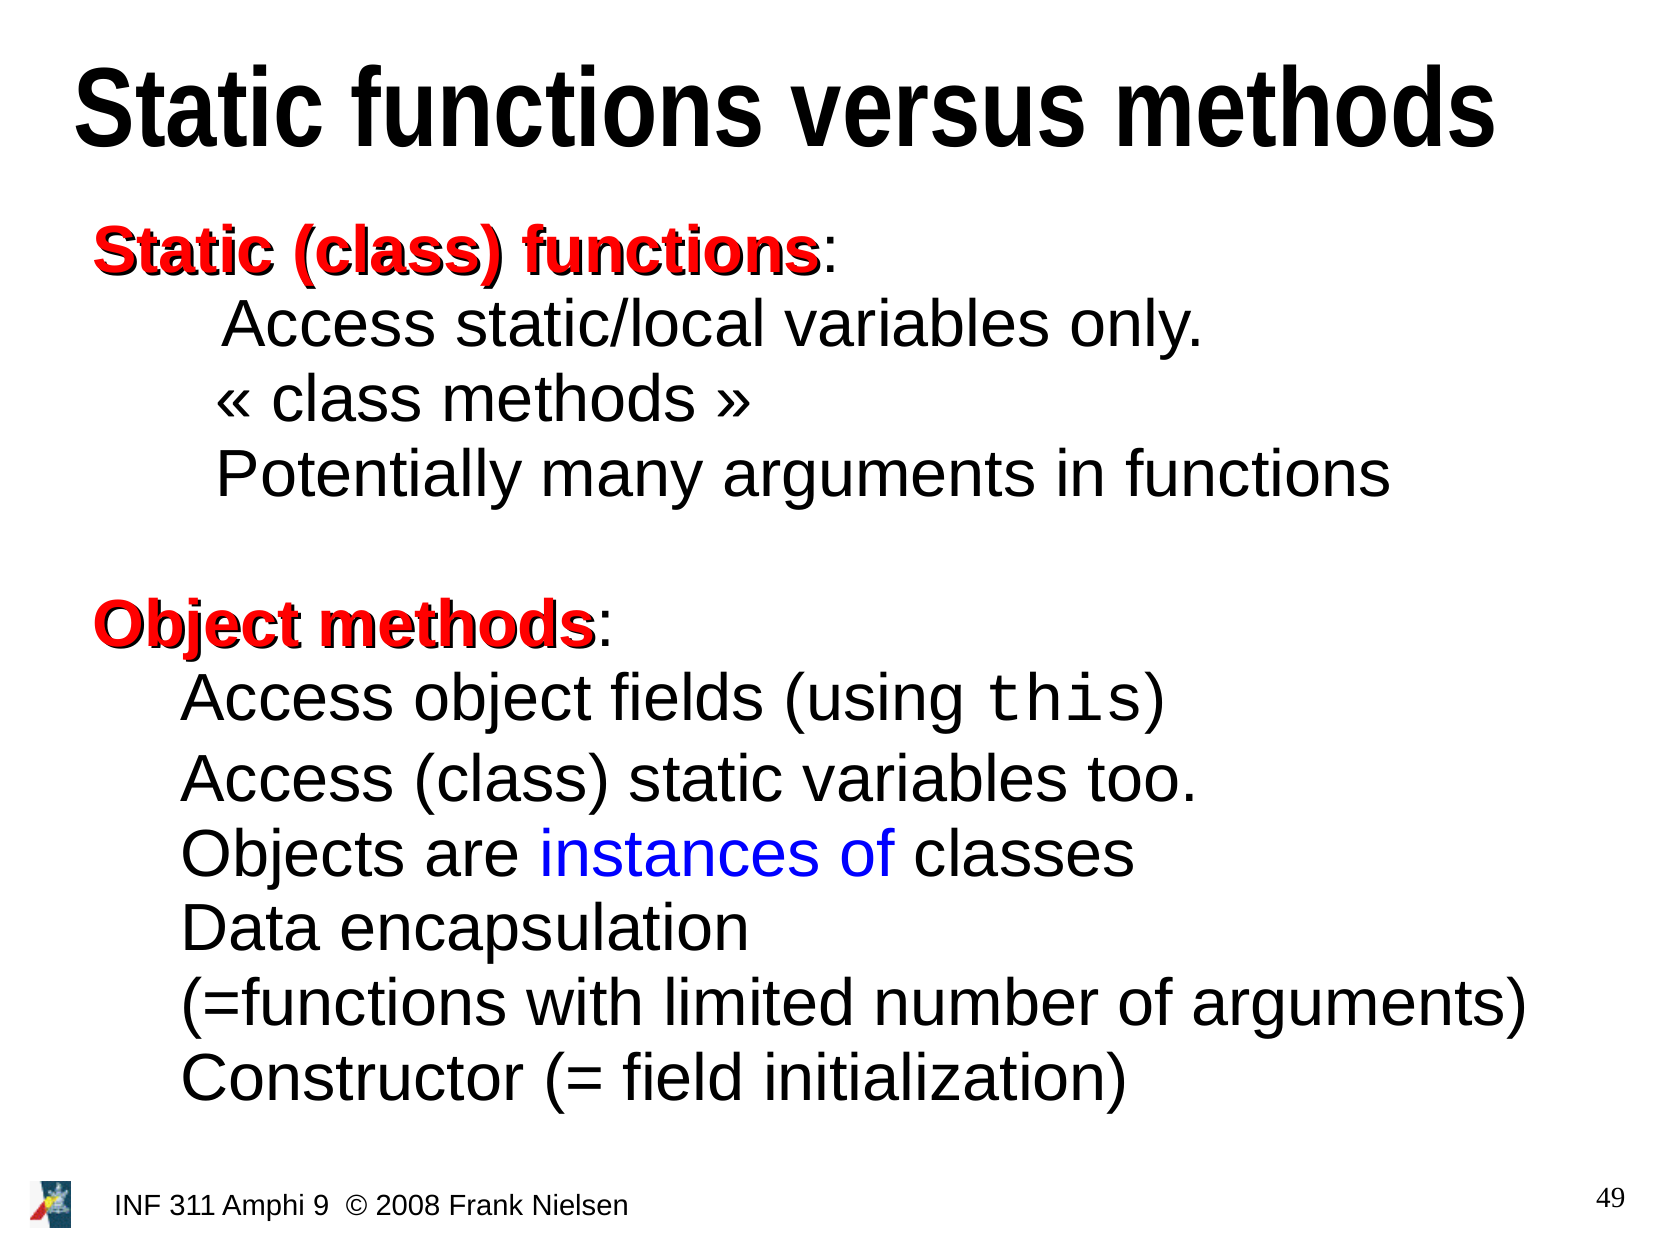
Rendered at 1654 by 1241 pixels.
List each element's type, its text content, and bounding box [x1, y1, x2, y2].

picture [29, 1181, 71, 1228]
text_box Static (class) functions: Access static/local variables only. « class methods » Potentially many arguments in functions Object methods: Access object fields (using this) Access (class) static variables too. Objects are instances of classes Data encapsulation (=functions with limited number of arguments) Constructor (= field initialization) [59, 204, 1545, 1123]
text_box Static functions versus methods [59, 33, 1539, 178]
